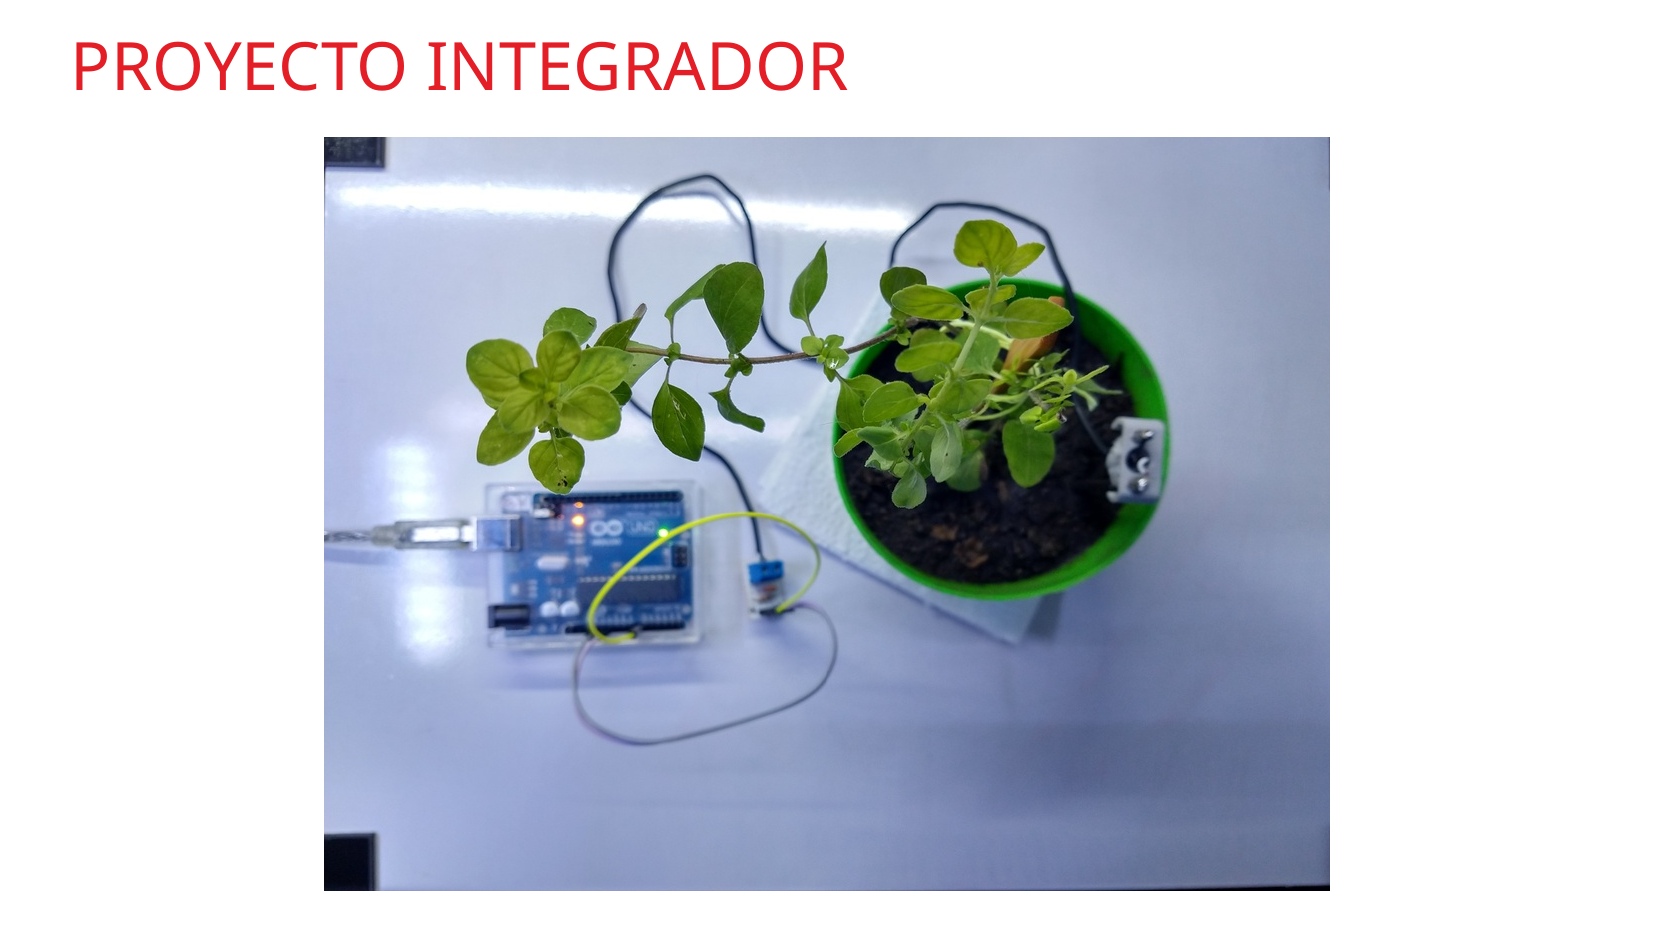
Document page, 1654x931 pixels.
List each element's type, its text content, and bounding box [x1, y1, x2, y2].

title PROYECTO INTEGRADOR [70, 11, 1347, 118]
picture [324, 137, 1330, 892]
